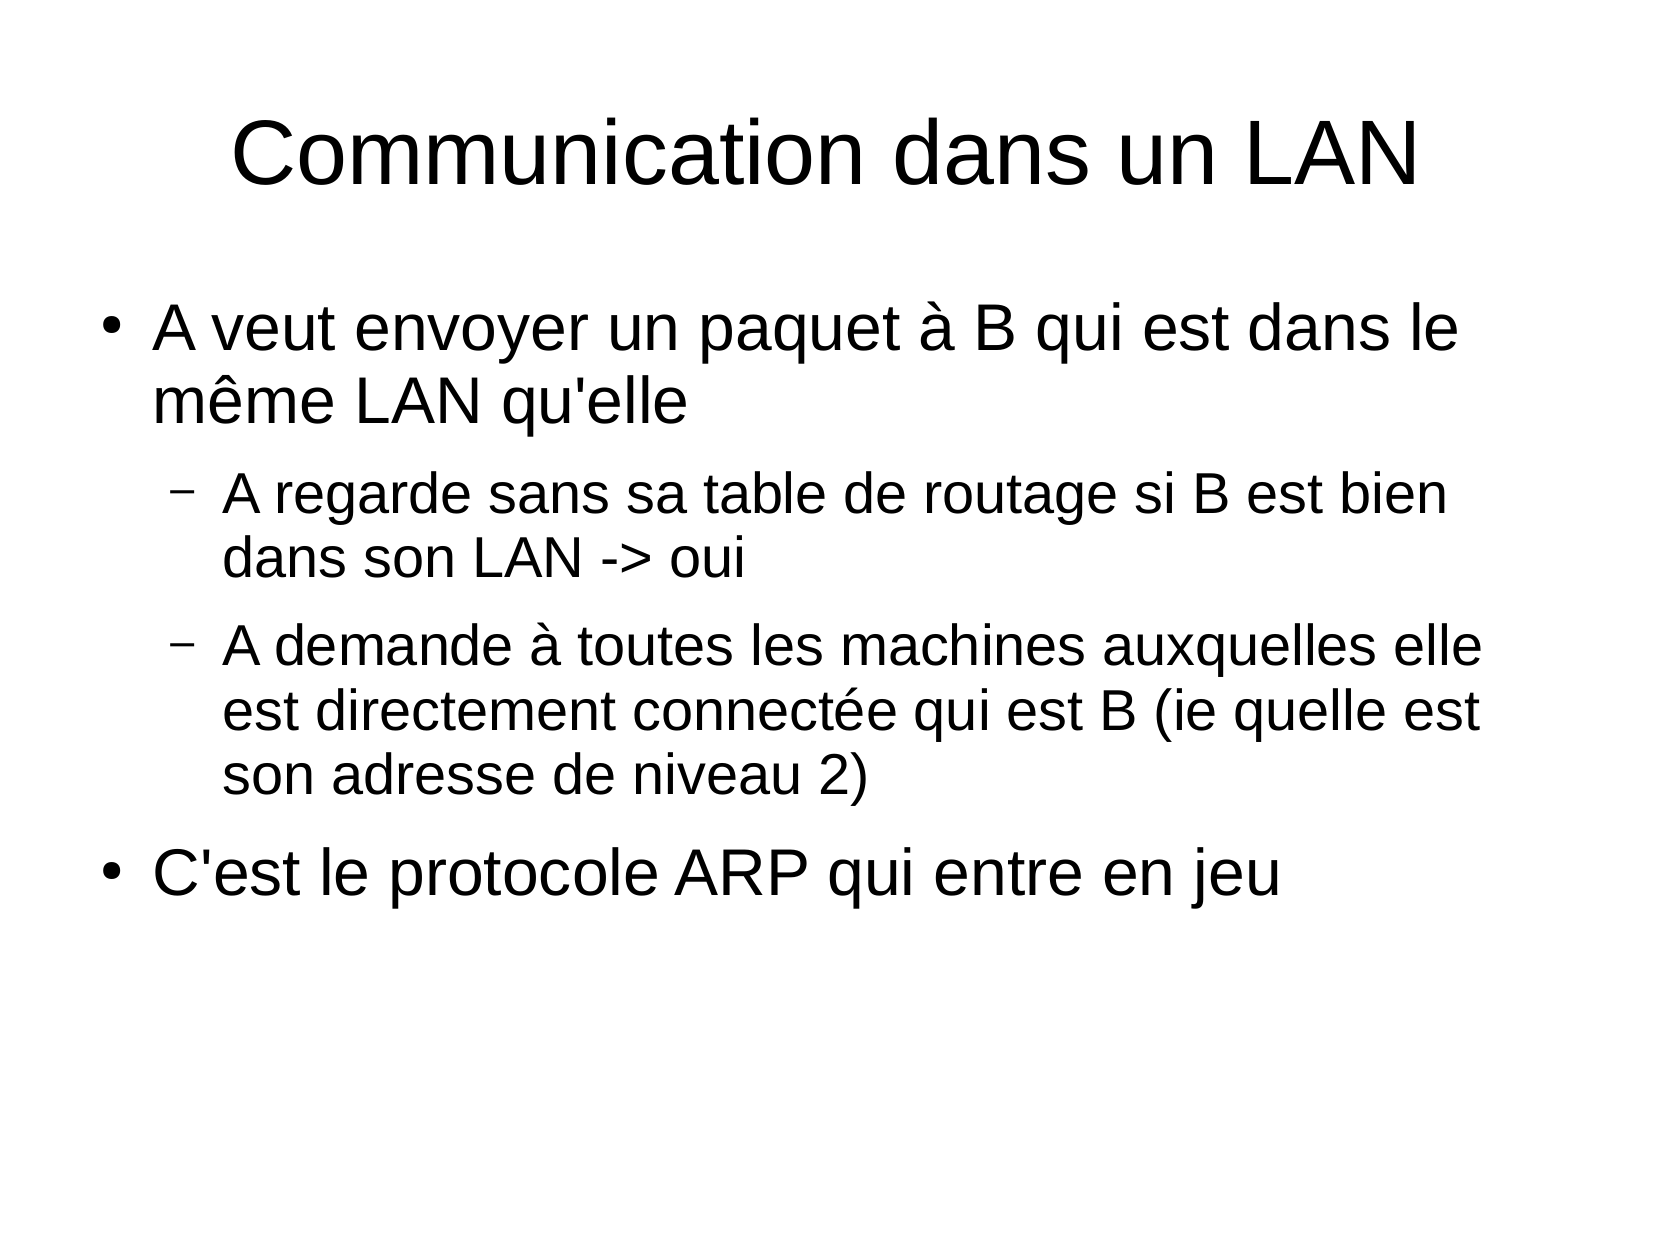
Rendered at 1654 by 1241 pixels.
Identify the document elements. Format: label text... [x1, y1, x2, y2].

title Communication dans un LAN [82, 49, 1571, 257]
list A veut envoyer un paquet à B qui est dans le même LAN qu'elle A regarde sans sa table de routage si B est bien dans son LAN -> oui A demande à toutes les machines auxquelles elle est directement connectée qui est B (ie quelle est son adresse de niveau 2) C'est le protocole ARP qui entre en jeu [82, 290, 1571, 915]
